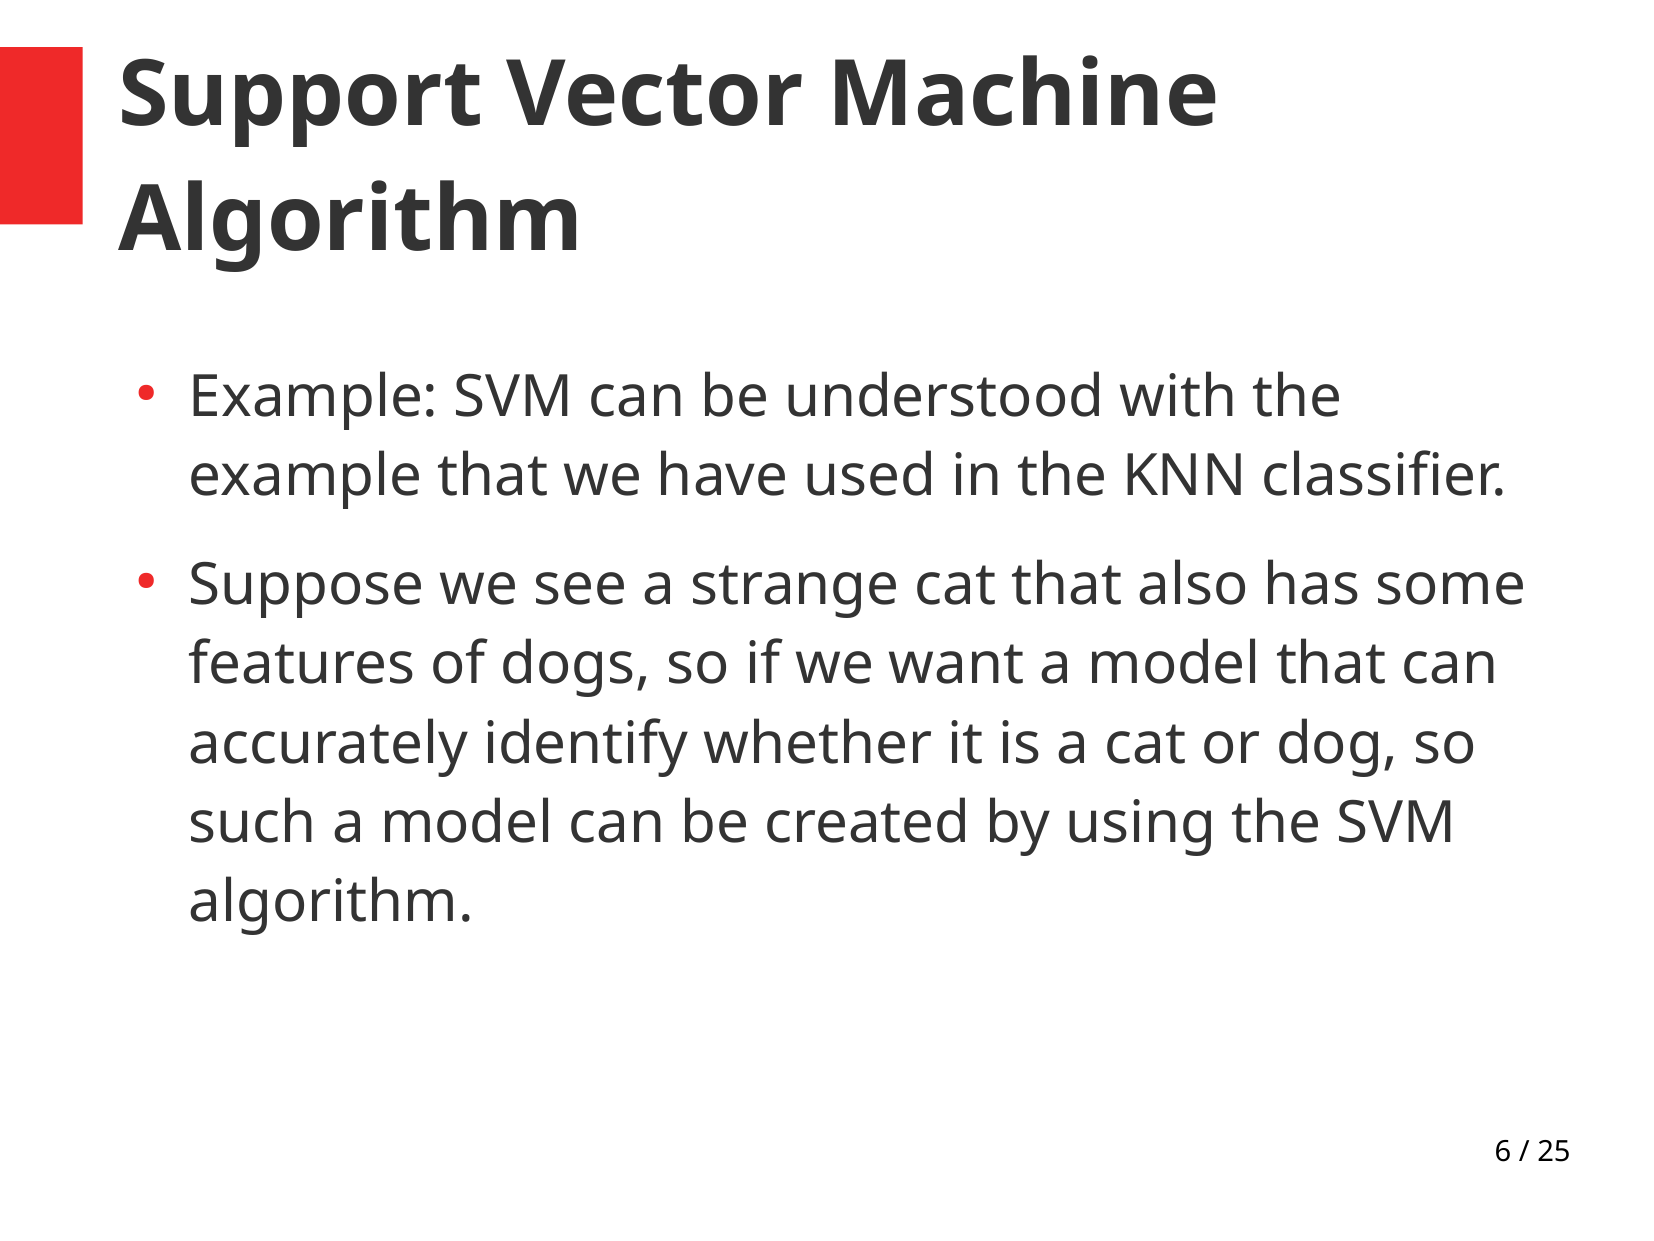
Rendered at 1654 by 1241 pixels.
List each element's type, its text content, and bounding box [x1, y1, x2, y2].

title Support Vector Machine Algorithm [118, 28, 1571, 278]
list Example: SVM can be understood with the example that we have used in the KNN classifier. Suppose we see a strange cat that also has some features of dogs, so if we want a model that can accurately identify whether it is a cat or dog, so such a model can be created by using the SVM algorithm. [118, 354, 1536, 1074]
